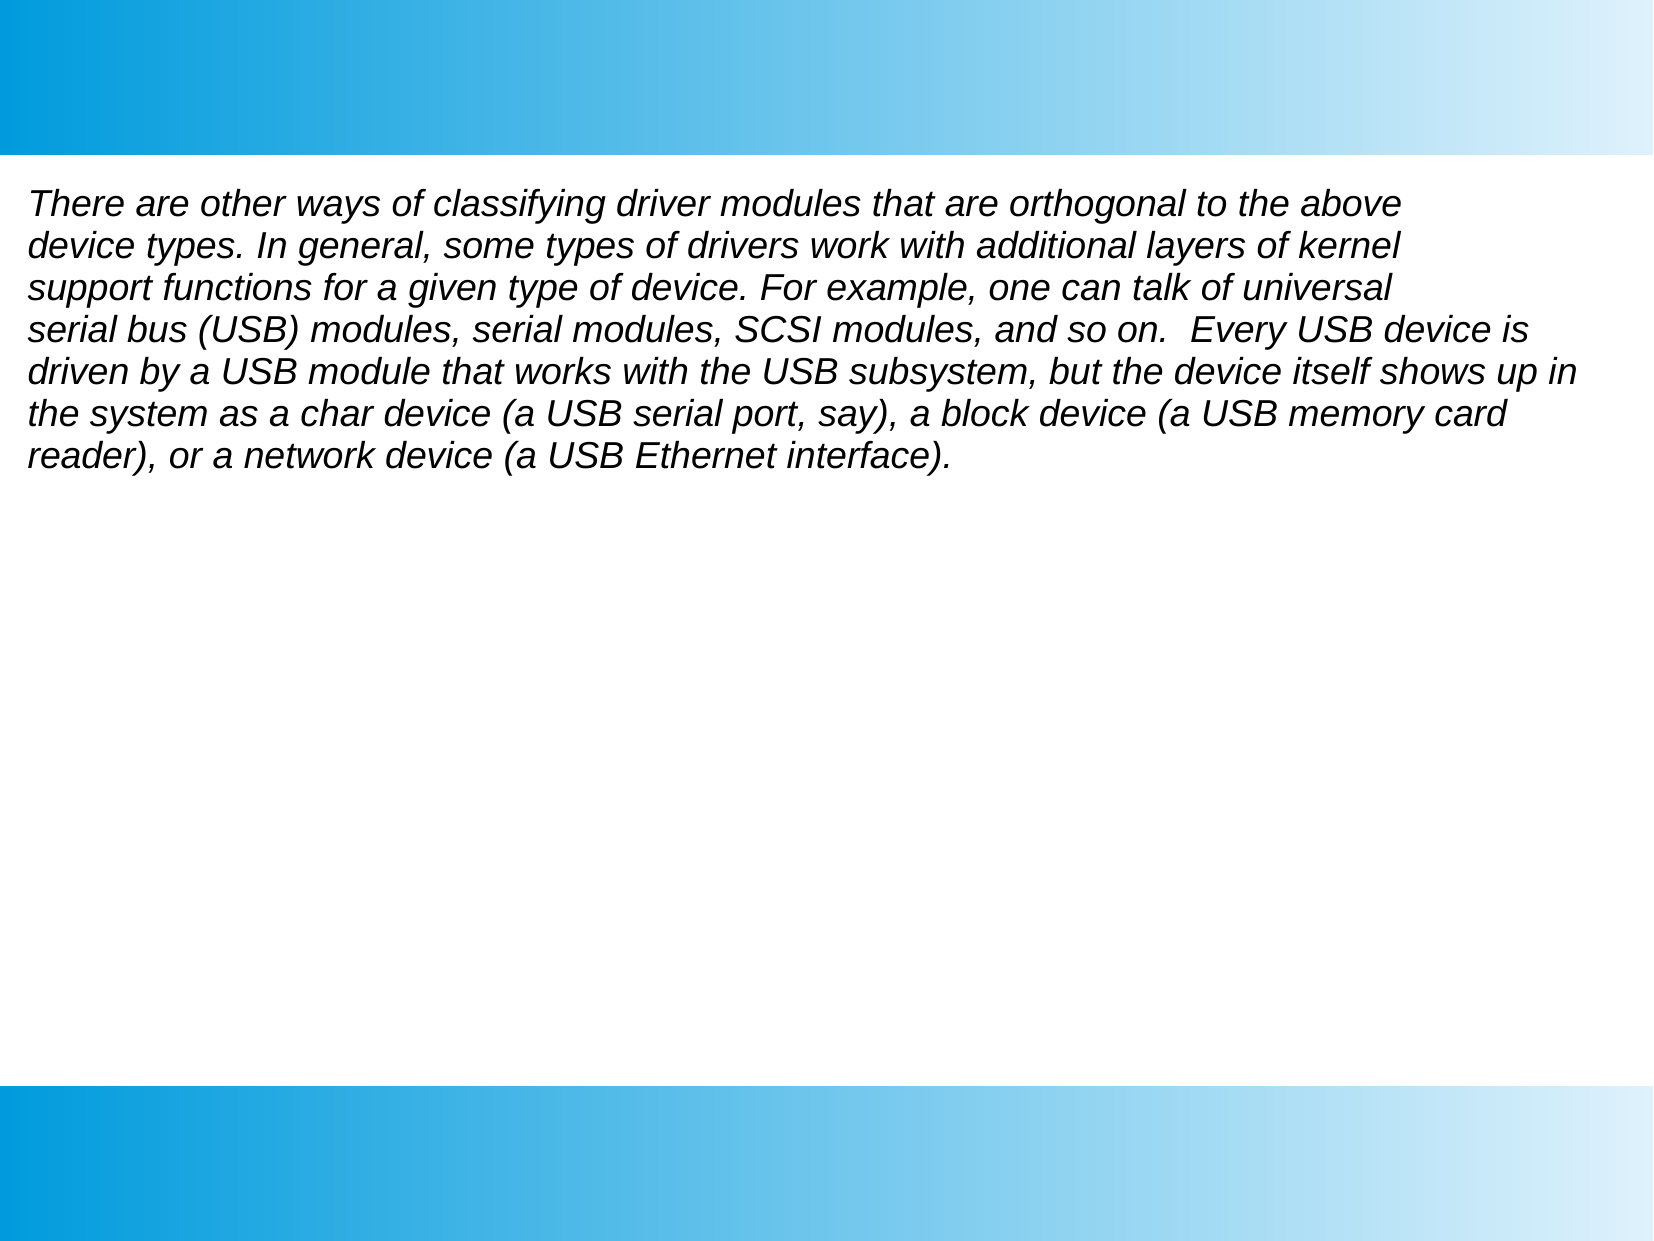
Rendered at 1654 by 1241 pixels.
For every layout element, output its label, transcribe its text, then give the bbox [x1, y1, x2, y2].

text_box There are other ways of classifying driver modules that are orthogonal to the above device types. In general, some types of drivers work with additional layers of kernel support functions for a given type of device. For example, one can talk of universal serial bus (USB) modules, serial modules, SCSI modules, and so on. Every USB device is driven by a USB module that works with the USB subsystem, but the device itself shows up in the system as a char device (a USB serial port, say), a block device (a USB memory card reader), or a network device (a USB Ethernet interface). [12, 175, 1607, 485]
